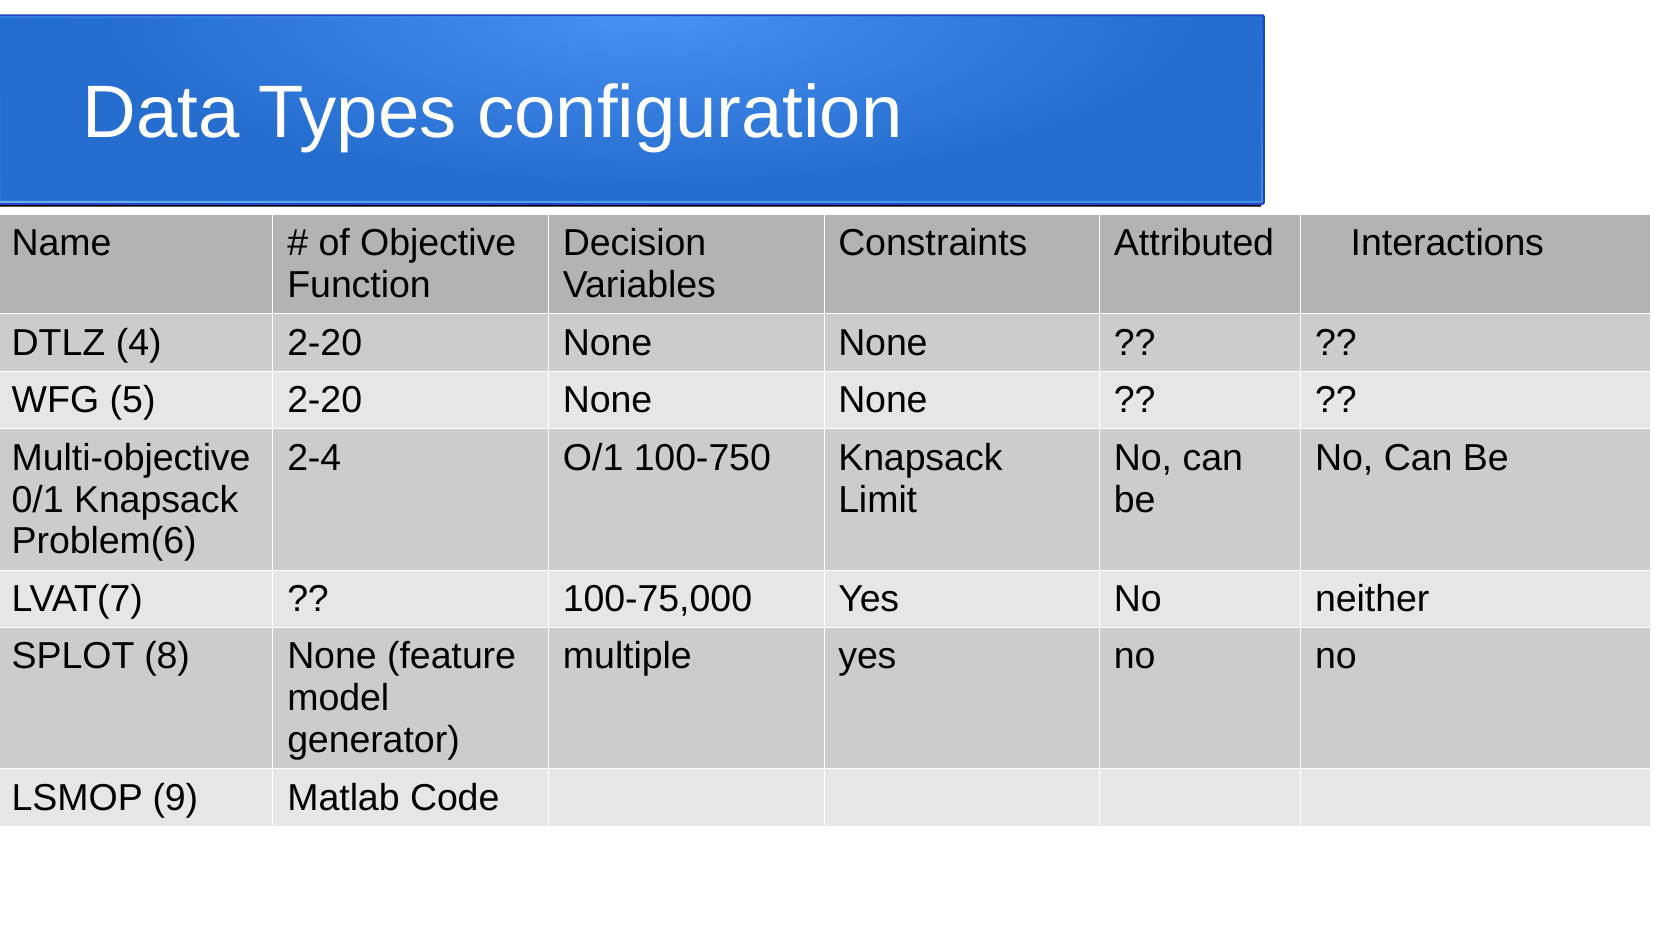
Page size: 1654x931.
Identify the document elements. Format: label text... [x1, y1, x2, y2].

table_cell no [1301, 628, 1650, 768]
table_cell 2-4 [273, 429, 548, 570]
table_cell No [1100, 571, 1300, 627]
table_cell [825, 769, 1099, 826]
table_cell DTLZ (4) [0, 314, 272, 371]
table_cell Multi-objective 0/1 Knapsack Problem(6) [0, 429, 272, 570]
table_cell [1100, 769, 1300, 826]
table_cell multiple [549, 628, 824, 768]
table_cell O/1 100-750 [549, 429, 824, 570]
table_cell 100-75,000 [549, 571, 824, 627]
table_header # of Objective Function [273, 215, 548, 313]
table_header Decision Variables [549, 215, 824, 313]
table_cell WFG (5) [0, 372, 272, 428]
table_cell 2-20 [273, 314, 548, 371]
table_cell 2-20 [273, 372, 548, 428]
table_header Interactions [1301, 215, 1650, 313]
table_cell SPLOT (8) [0, 628, 272, 768]
table_cell None [549, 314, 824, 371]
table_cell ?? [1301, 314, 1650, 371]
table_cell Knapsack Limit [825, 429, 1099, 570]
table_header Constraints [825, 215, 1099, 313]
table_header Attributed [1100, 215, 1300, 313]
table_cell [1301, 769, 1650, 826]
table_cell LSMOP (9) [0, 769, 272, 826]
table_cell [549, 769, 824, 826]
table_cell None [549, 372, 824, 428]
table_cell None [825, 314, 1099, 371]
table_cell ?? [273, 571, 548, 627]
table_cell Matlab Code [273, 769, 548, 826]
table_cell ?? [1100, 314, 1300, 371]
table_cell No, Can Be [1301, 429, 1650, 570]
table_cell No, can be [1100, 429, 1300, 570]
table_cell no [1100, 628, 1300, 768]
table_header Name [0, 215, 272, 313]
table_cell yes [825, 628, 1099, 768]
table_cell neither [1301, 571, 1650, 627]
title Data Types configuration [82, 35, 1235, 189]
table_cell ?? [1301, 372, 1650, 428]
table_cell ?? [1100, 372, 1300, 428]
table_cell None (feature model generator) [273, 628, 548, 768]
table_cell None [825, 372, 1099, 428]
table_cell LVAT(7) [0, 571, 272, 627]
table_cell Yes [825, 571, 1099, 627]
